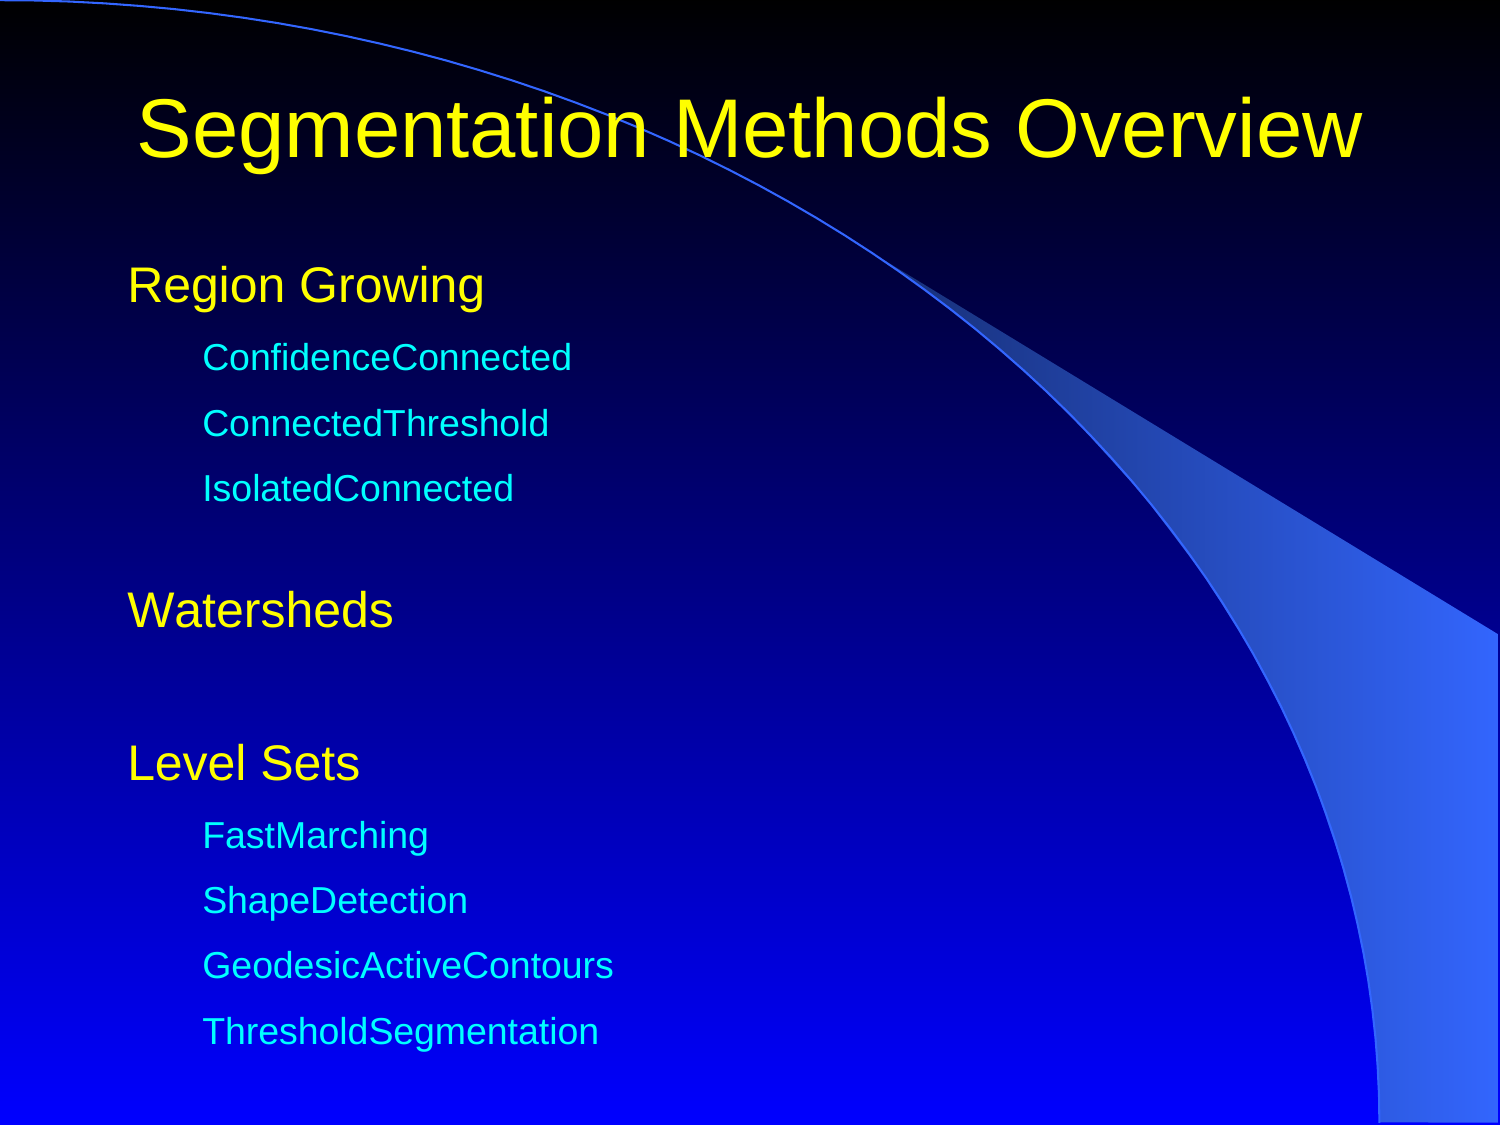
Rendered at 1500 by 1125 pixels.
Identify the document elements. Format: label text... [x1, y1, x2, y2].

title Segmentation Methods Overview [112, 10, 1388, 249]
list Region Growing ConfidenceConnected ConnectedThreshold IsolatedConnected Watersheds Level Sets FastMarching ShapeDetection GeodesicActiveContours ThresholdSegmentation [112, 249, 1388, 1061]
